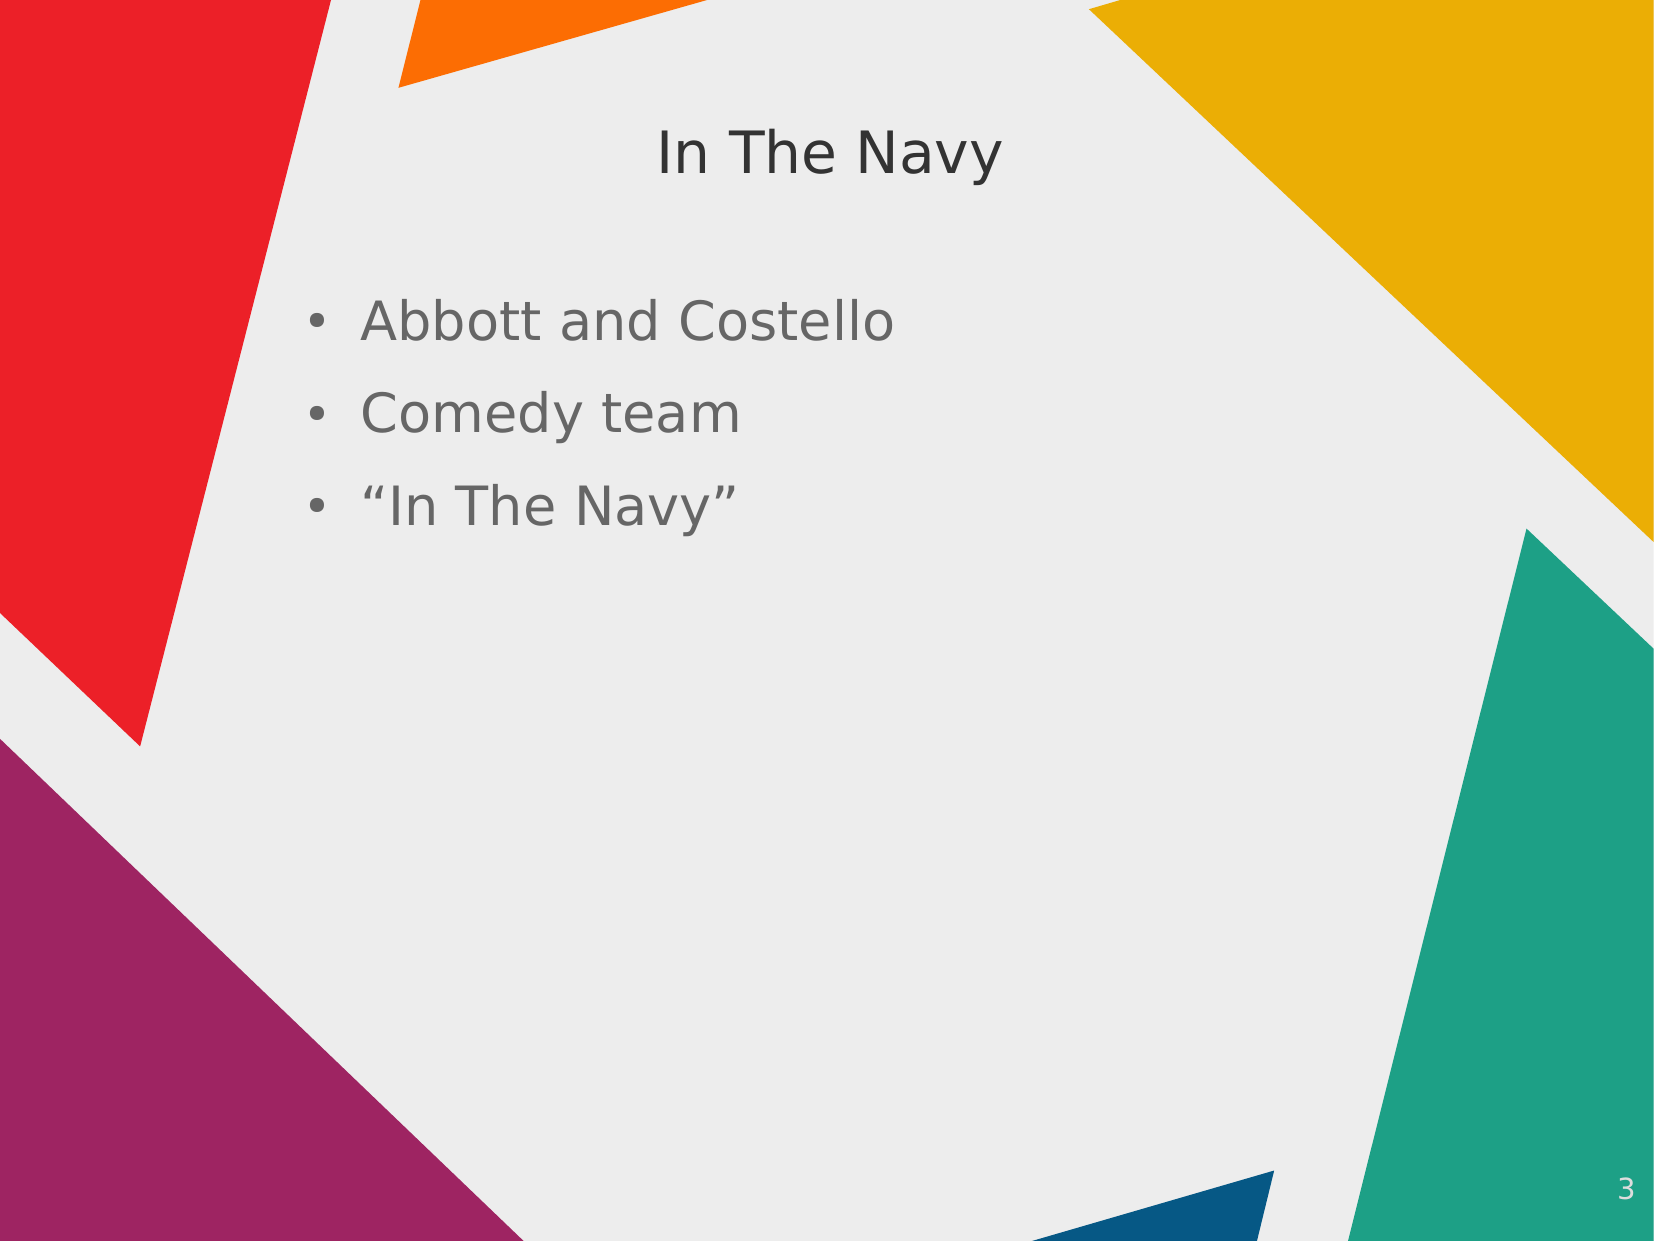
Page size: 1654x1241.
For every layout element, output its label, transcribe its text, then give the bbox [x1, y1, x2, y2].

list Abbott and Costello Comedy team “In The Navy” [289, 290, 1372, 1090]
title In The Navy [289, 49, 1372, 257]
